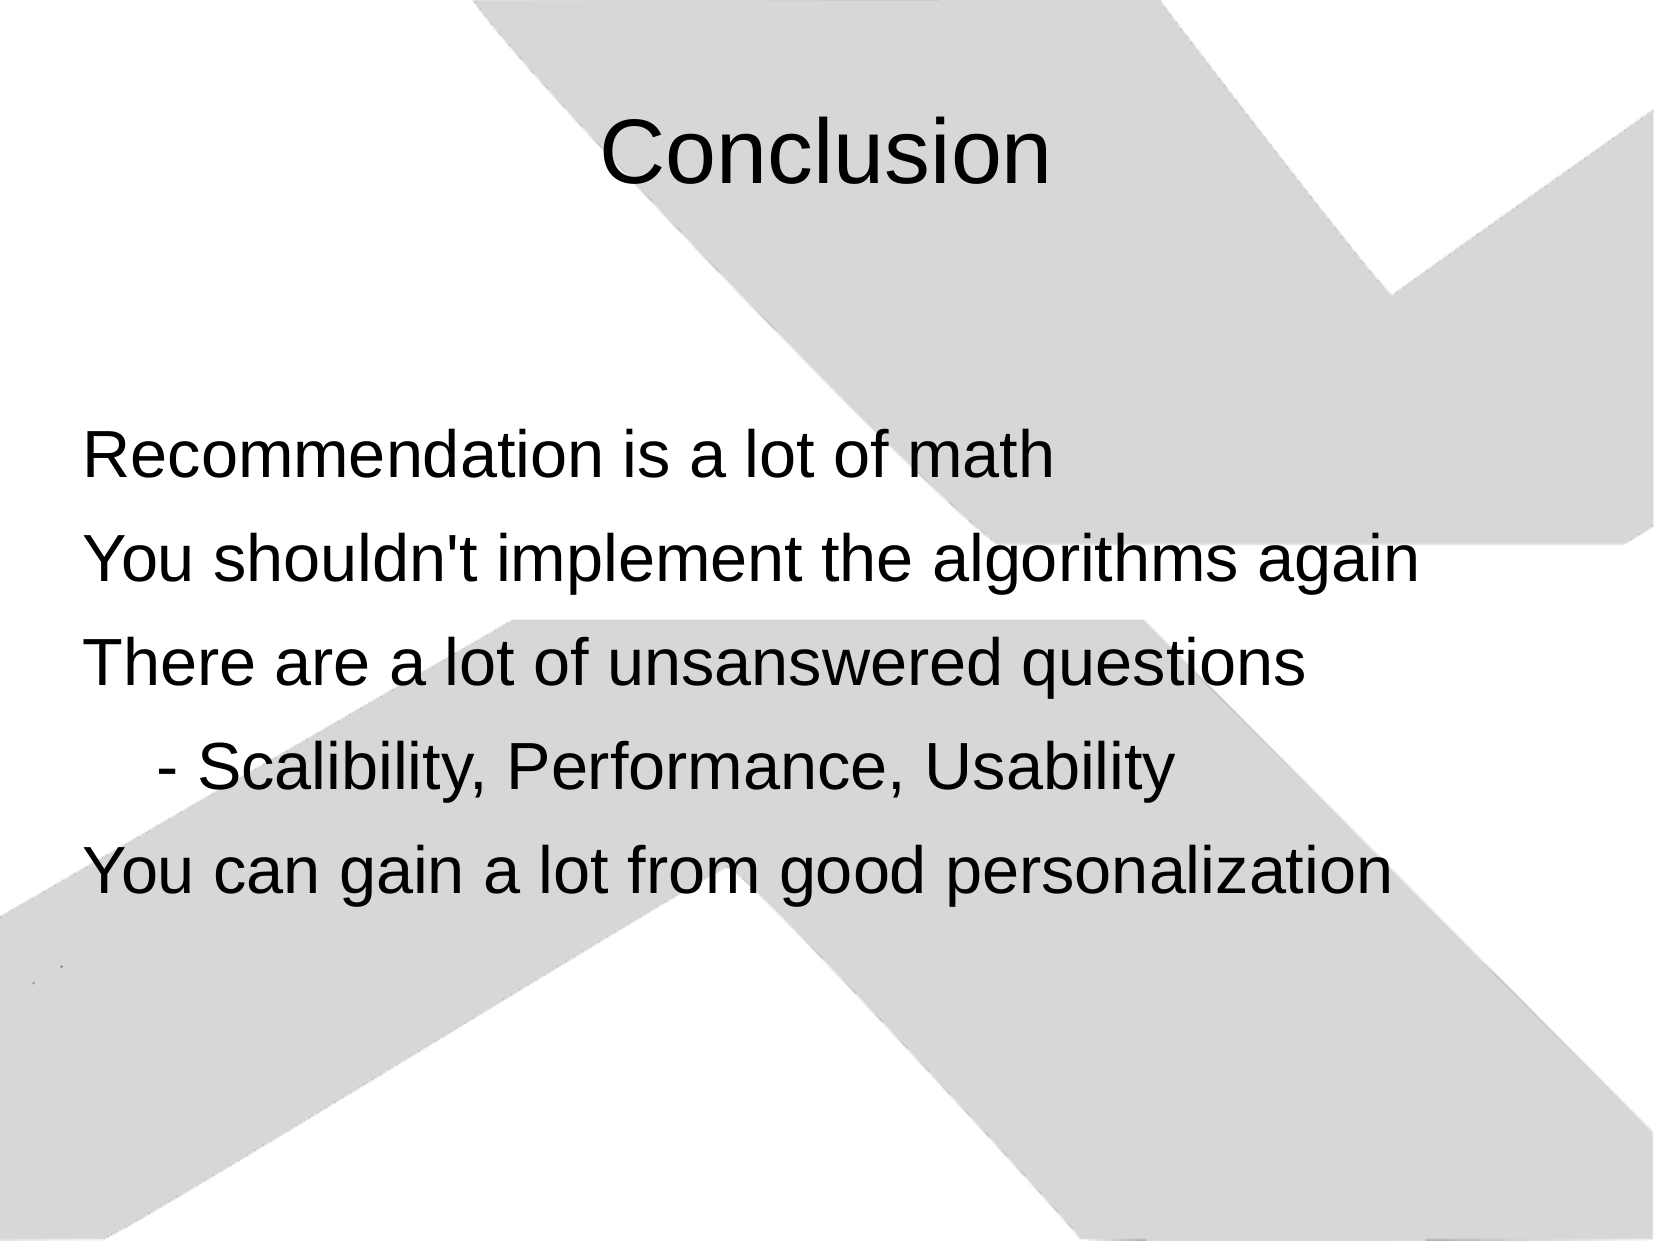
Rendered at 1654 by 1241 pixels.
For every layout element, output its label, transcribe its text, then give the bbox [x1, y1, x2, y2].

title Conclusion [82, 49, 1571, 257]
picture [0, 0, 1654, 1241]
list Recommendation is a lot of math You shouldn't implement the algorithms again There are a lot of unsanswered questions - Scalibility, Performance, Usability You can gain a lot from good personalization [82, 413, 1571, 1109]
